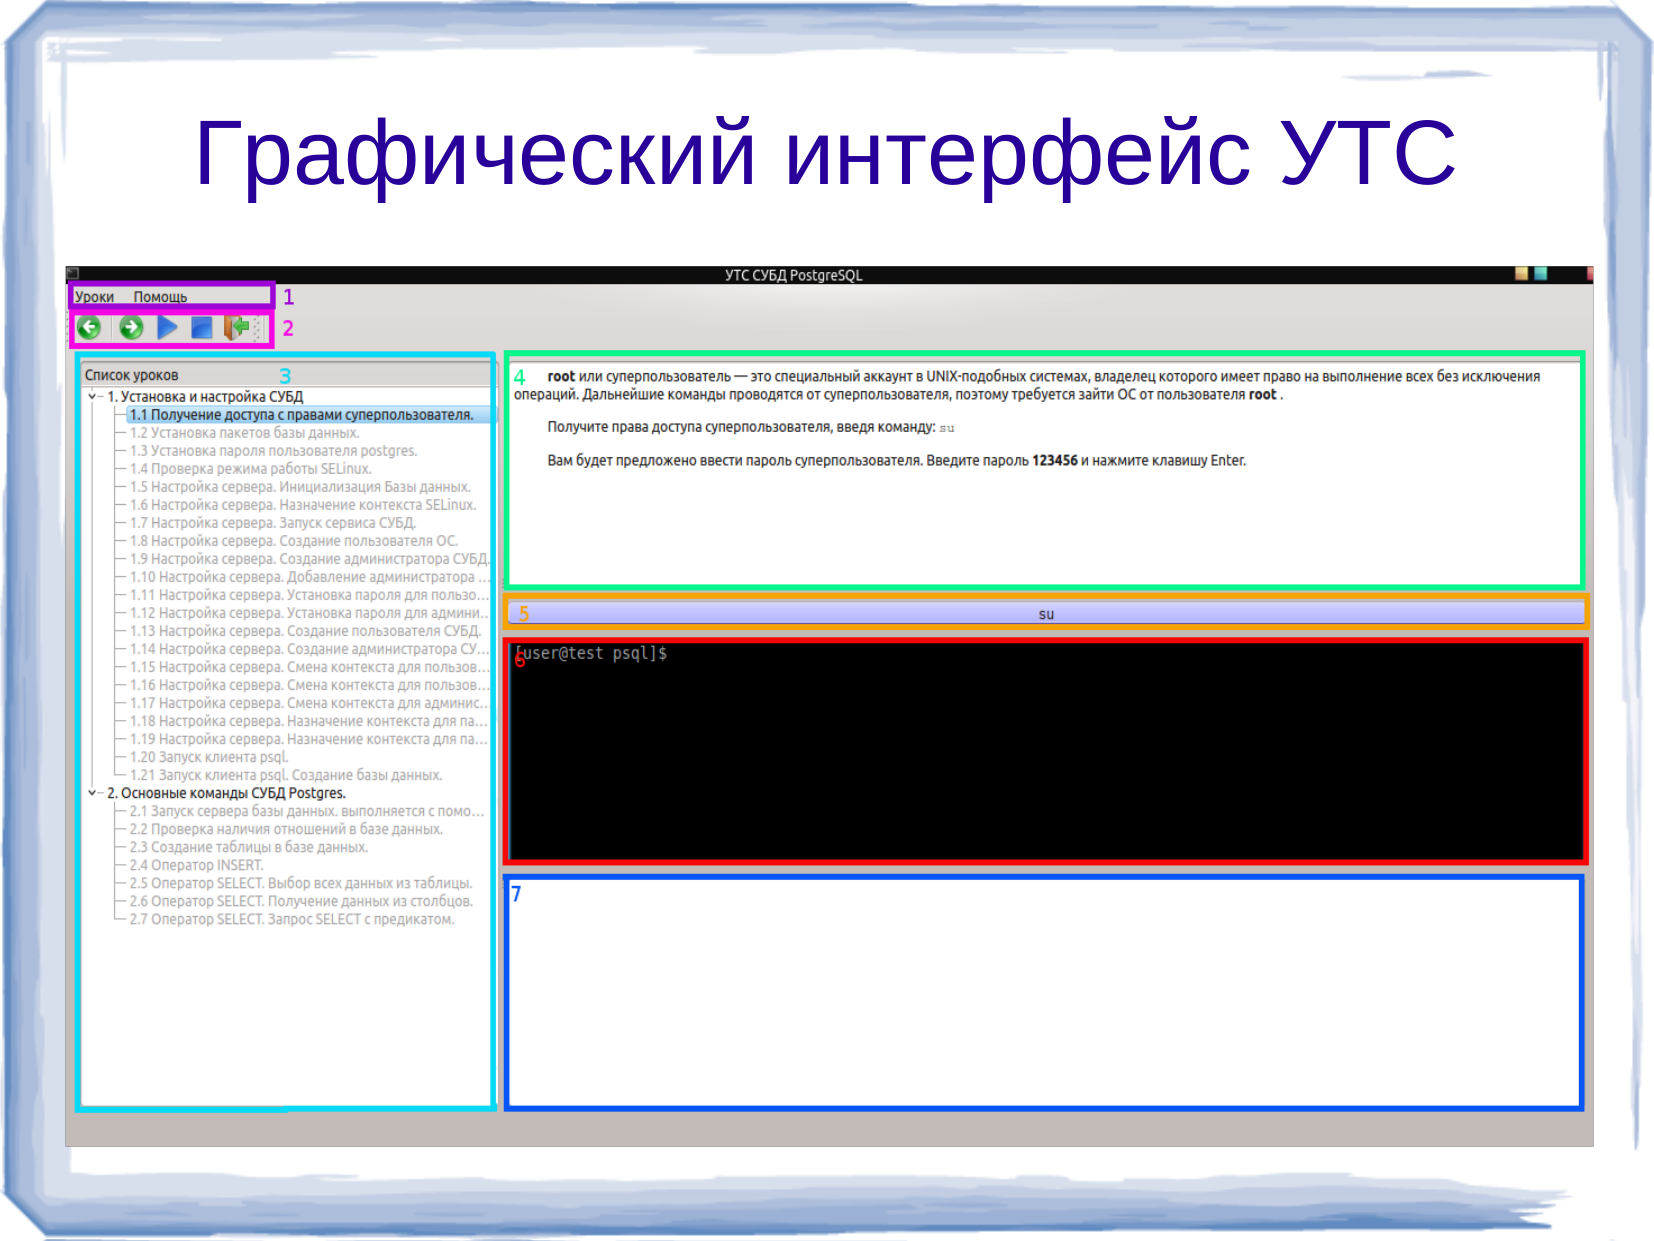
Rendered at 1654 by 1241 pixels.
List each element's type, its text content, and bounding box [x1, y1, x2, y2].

title Графический интерфейс УТС [82, 49, 1571, 257]
picture [0, 0, 1654, 1241]
